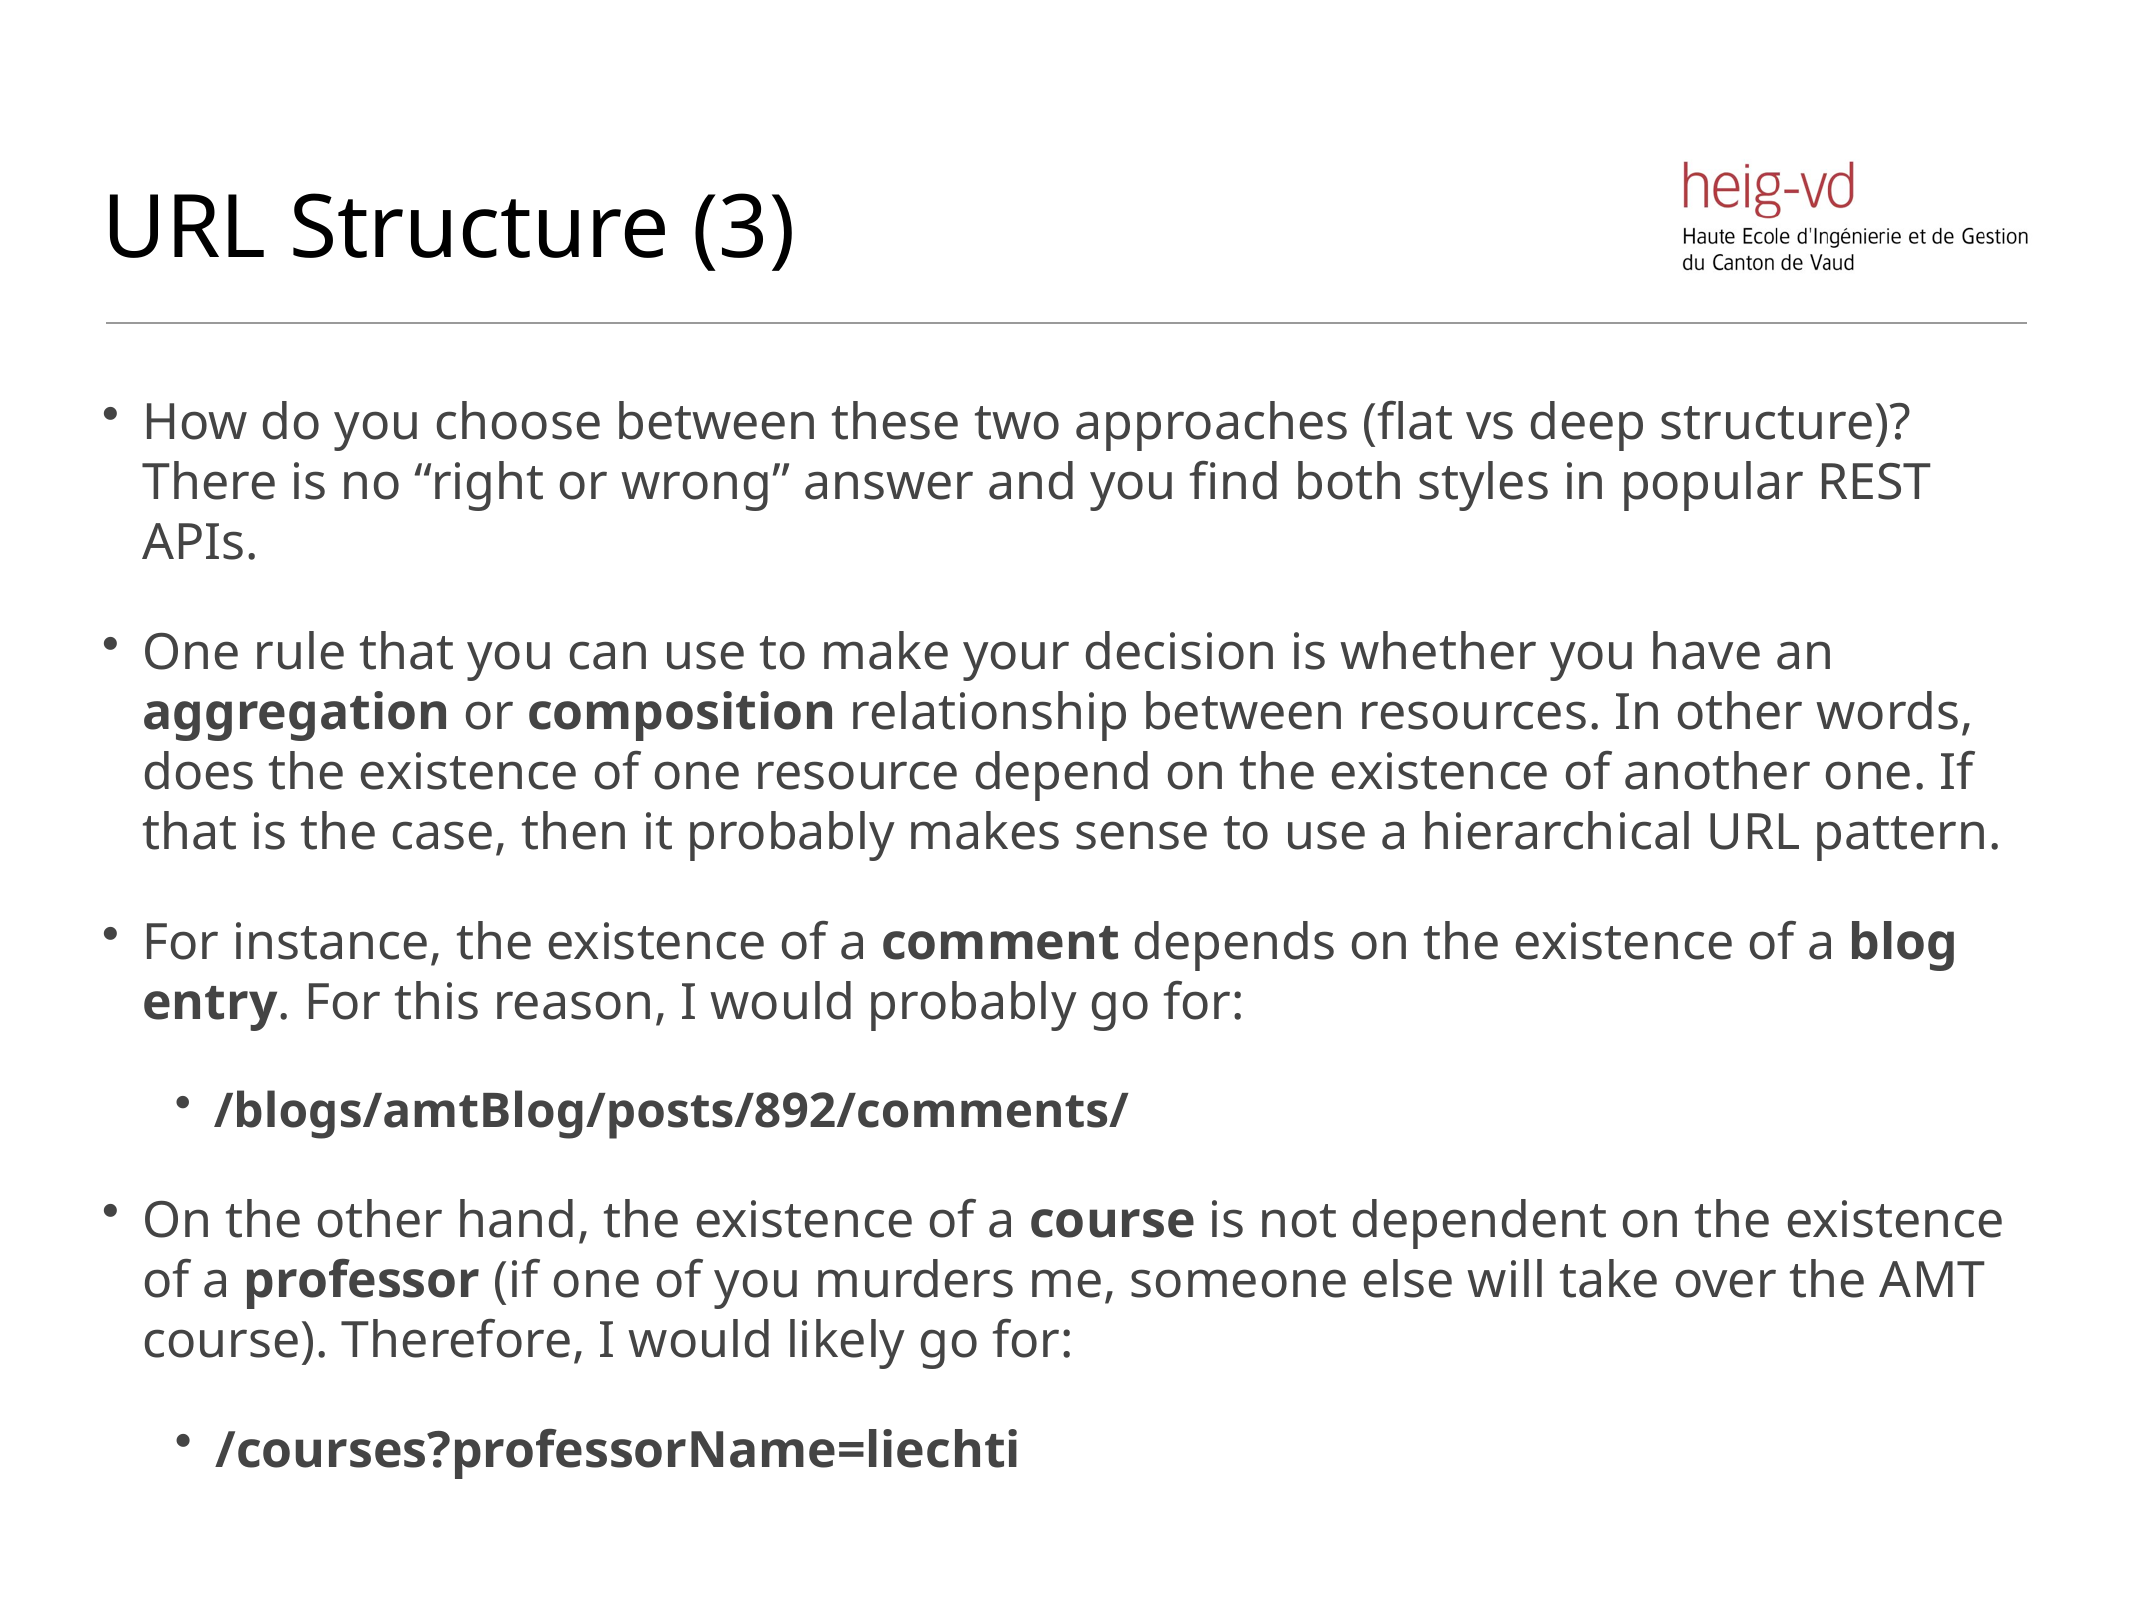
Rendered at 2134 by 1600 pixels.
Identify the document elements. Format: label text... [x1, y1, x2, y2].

list How do you choose between these two approaches (flat vs deep structure)? There is no “right or wrong” answer and you find both styles in popular REST APIs. One rule that you can use to make your decision is whether you have an aggregation or composition relationship between resources. In other words, does the existence of one resource depend on the existence of another one. If that is the case, then it probably makes sense to use a hierarchical URL pattern. For instance, the existence of a comment depends on the existence of a blog entry. For this reason, I would probably go for: /blogs/amtBlog/posts/892/comments/ On the other hand, the existence of a course is not dependent on the existence of a professor (if one of you murders me, someone else will take over the AMT course). Therefore, I would likely go for: /courses?professorName=liechti [93, 381, 2040, 1459]
title URL Structure (3) [93, 54, 2040, 284]
